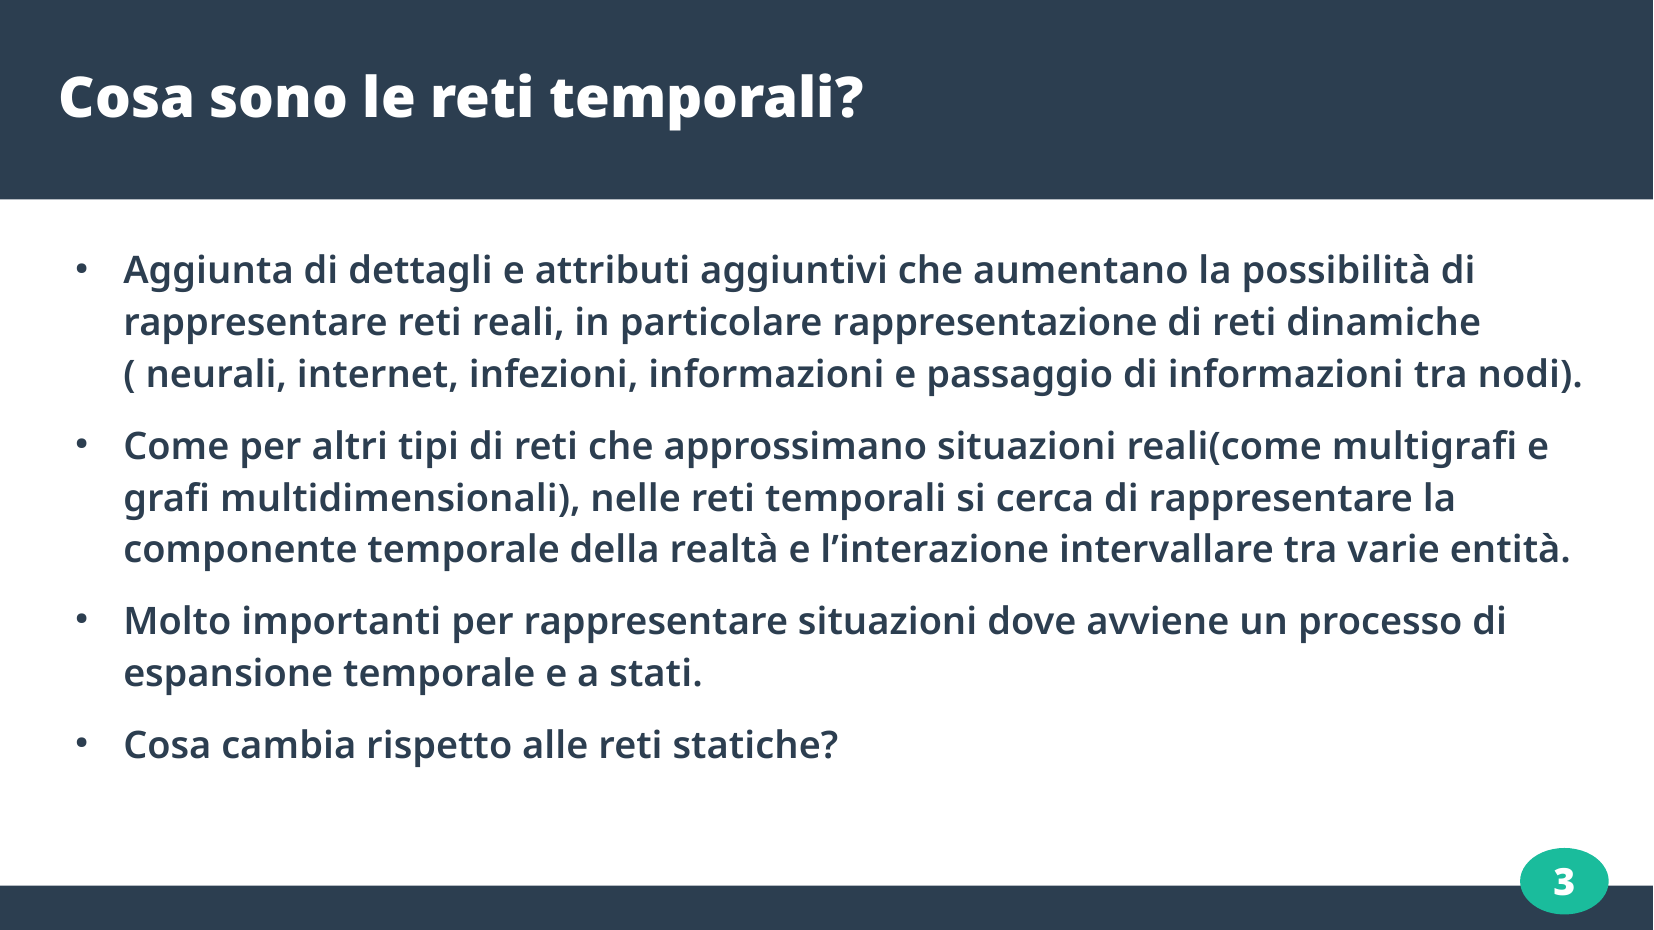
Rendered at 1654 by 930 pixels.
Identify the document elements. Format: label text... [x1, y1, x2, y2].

list Aggiunta di dettagli e attributi aggiuntivi che aumentano la possibilità di rappresentare reti reali, in particolare rappresentazione di reti dinamiche ( neurali, internet, infezioni, informazioni e passaggio di informazioni tra nodi). Come per altri tipi di reti che approssimano situazioni reali(come multigrafi e grafi multidimensionali), nelle reti temporali si cerca di rappresentare la componente temporale della realtà e l’interazione intervallare tra varie entità. Molto importanti per rappresentare situazioni dove avviene un processo di espansione temporale e a stati. Cosa cambia rispetto alle reti statiche? [58, 243, 1594, 864]
title Cosa sono le reti temporali? [58, 36, 1594, 155]
